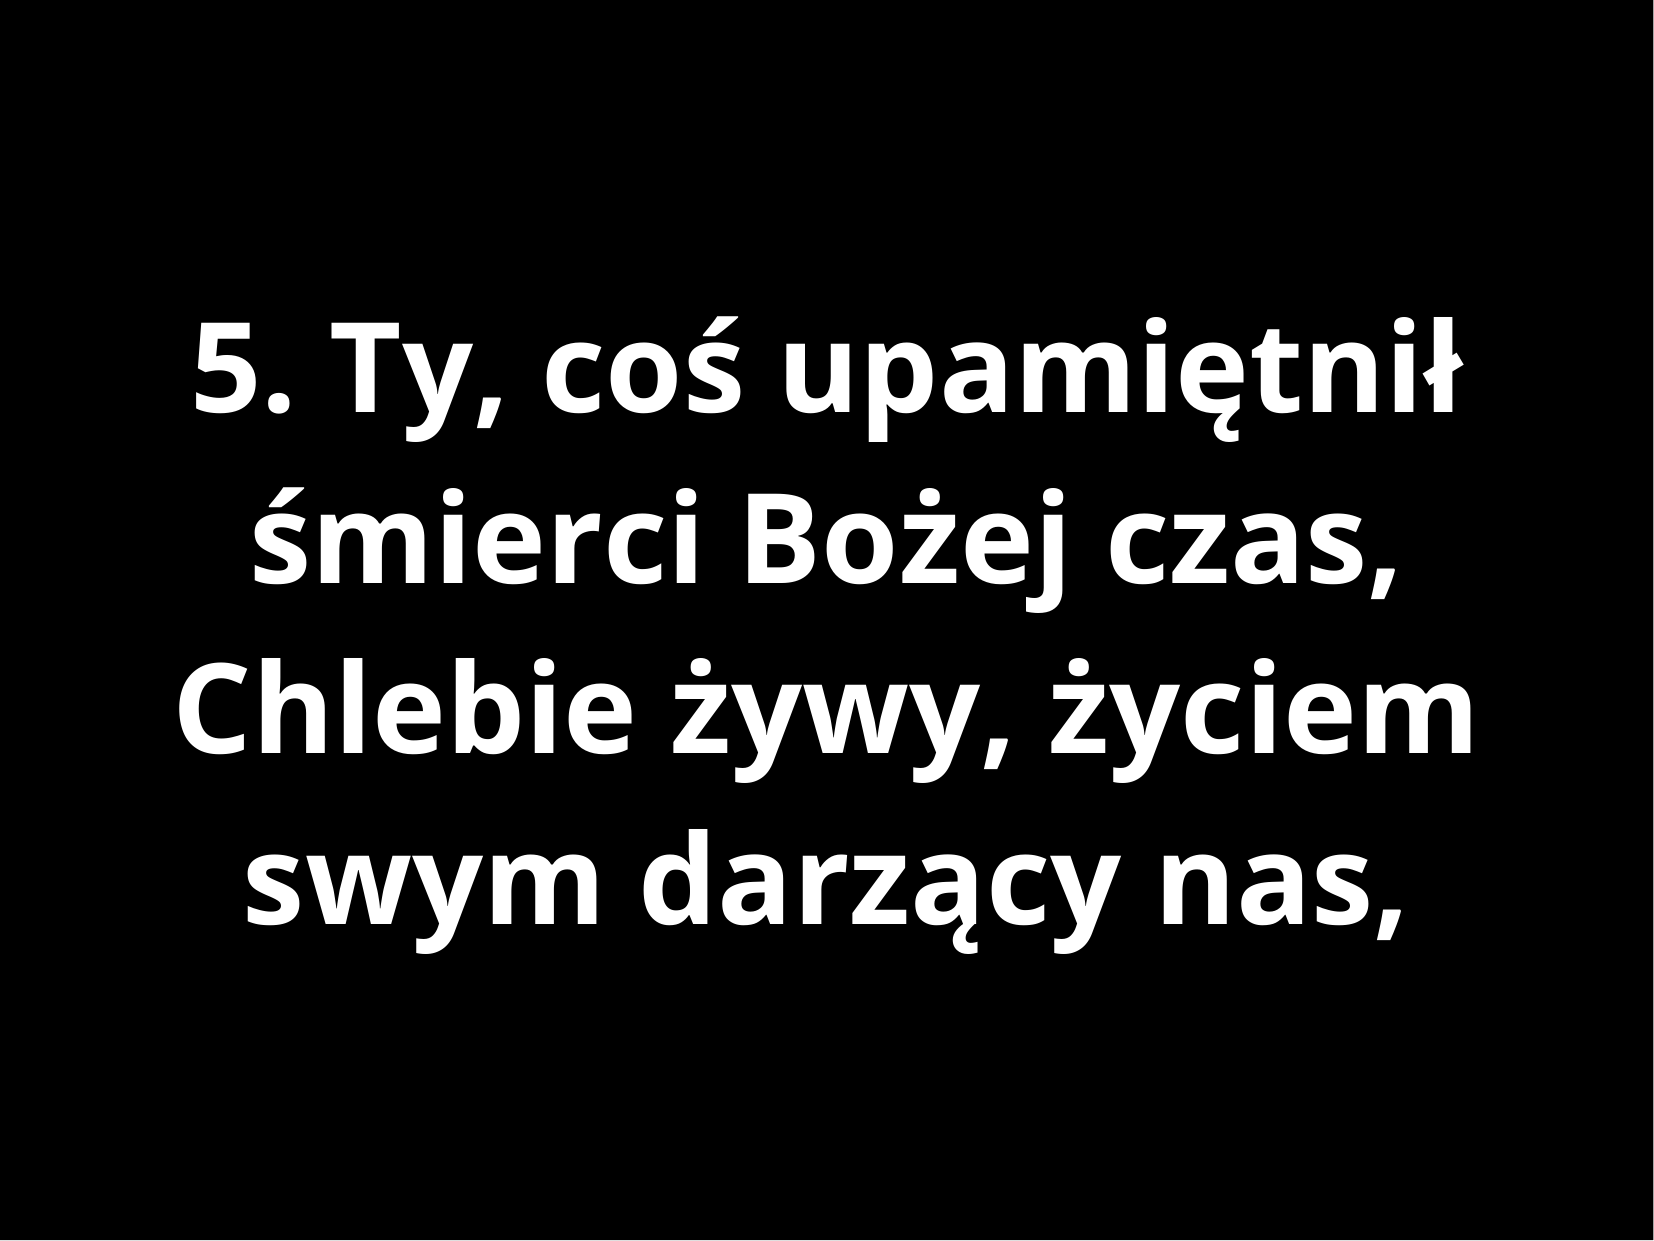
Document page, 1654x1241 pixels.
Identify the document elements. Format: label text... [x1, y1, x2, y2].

title 5. Ty, coś upamiętnił śmierci Bożej czas, Chlebie żywy, życiem swym darzący nas, [0, 0, 1654, 1241]
